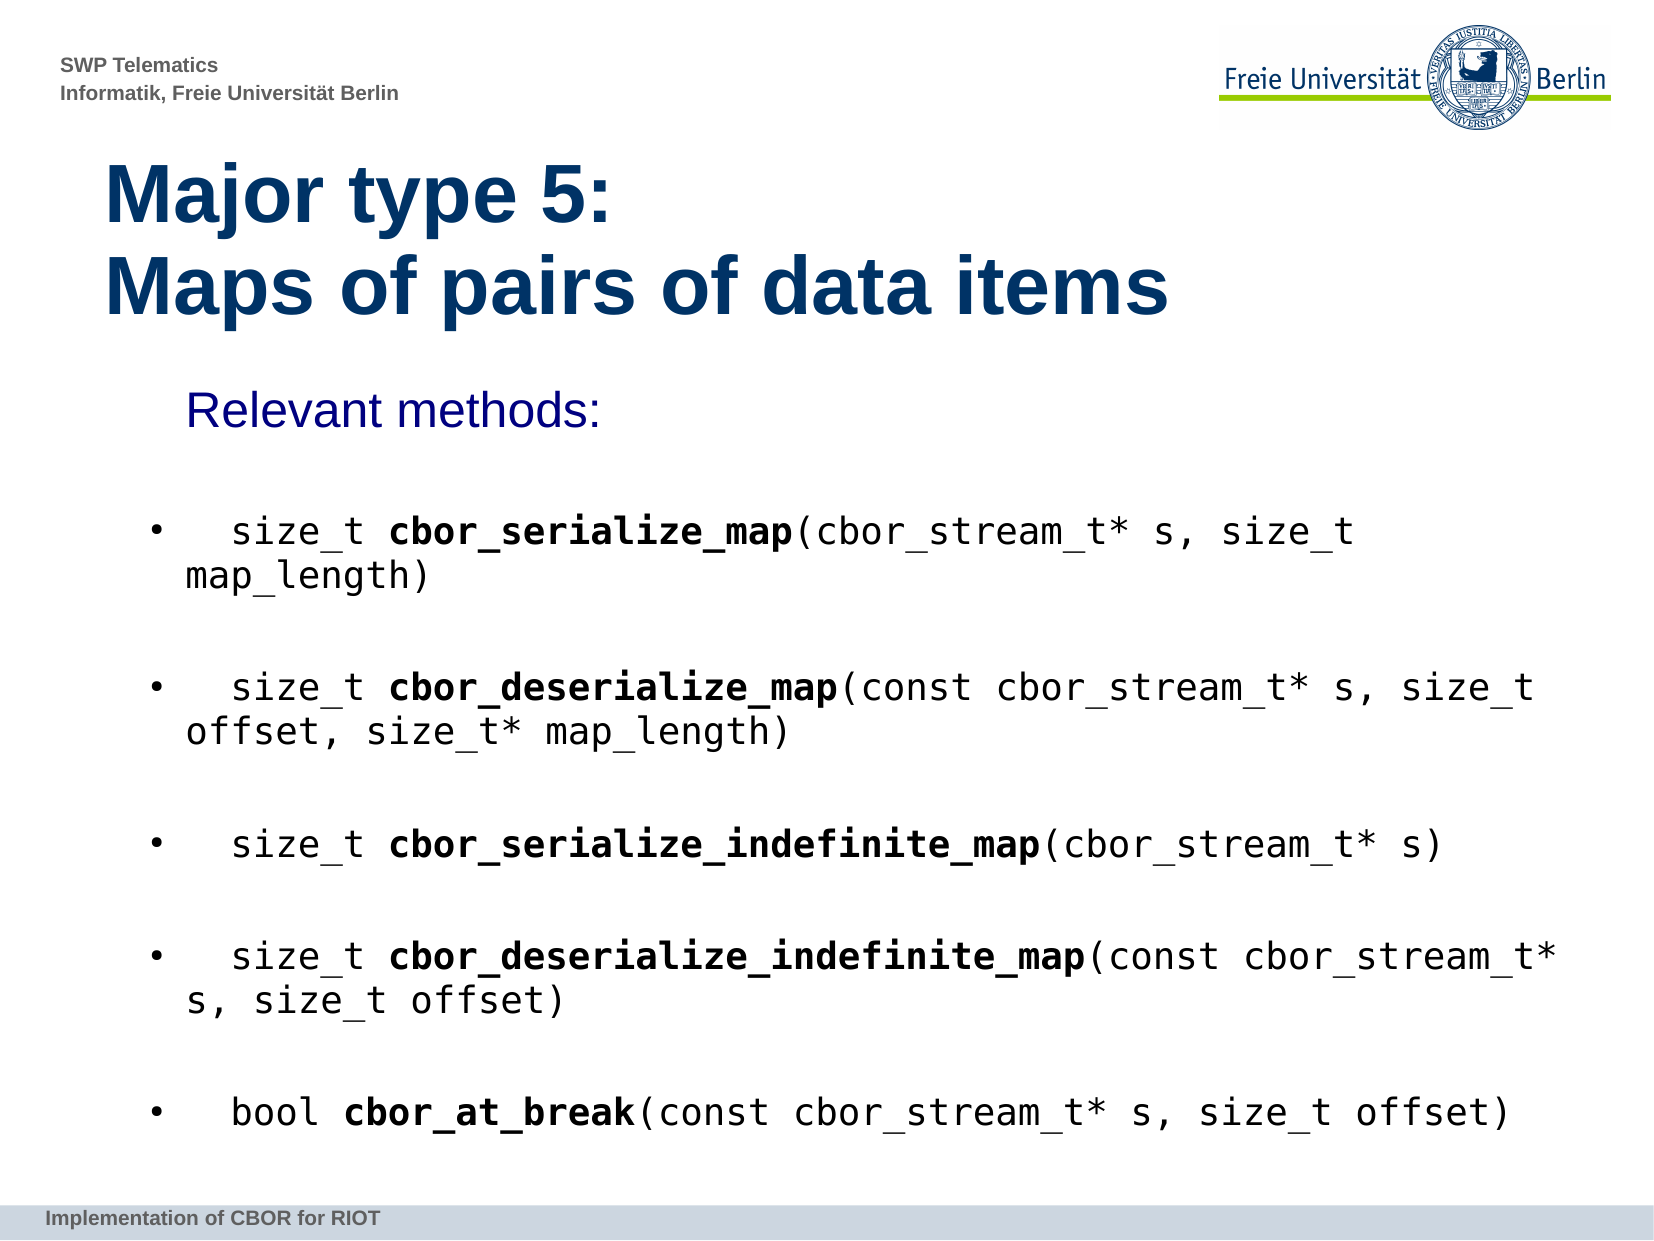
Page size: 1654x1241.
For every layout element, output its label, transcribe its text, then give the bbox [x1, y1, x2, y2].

picture [1219, 25, 1611, 130]
list Relevant methods: size_t cbor_serialize_map(cbor_stream_t* s, size_t map_length) size_t cbor_deserialize_map(const cbor_stream_t* s, size_t offset, size_t* map_length) size_t cbor_serialize_indefinite_map(cbor_stream_t* s) size_t cbor_deserialize_indefinite_map(const cbor_stream_t* s, size_t offset) bool cbor_at_break(const cbor_stream_t* s, size_t offset) [150, 255, 1564, 1143]
title Major type 5: Maps of pairs of data items [45, 147, 1609, 333]
